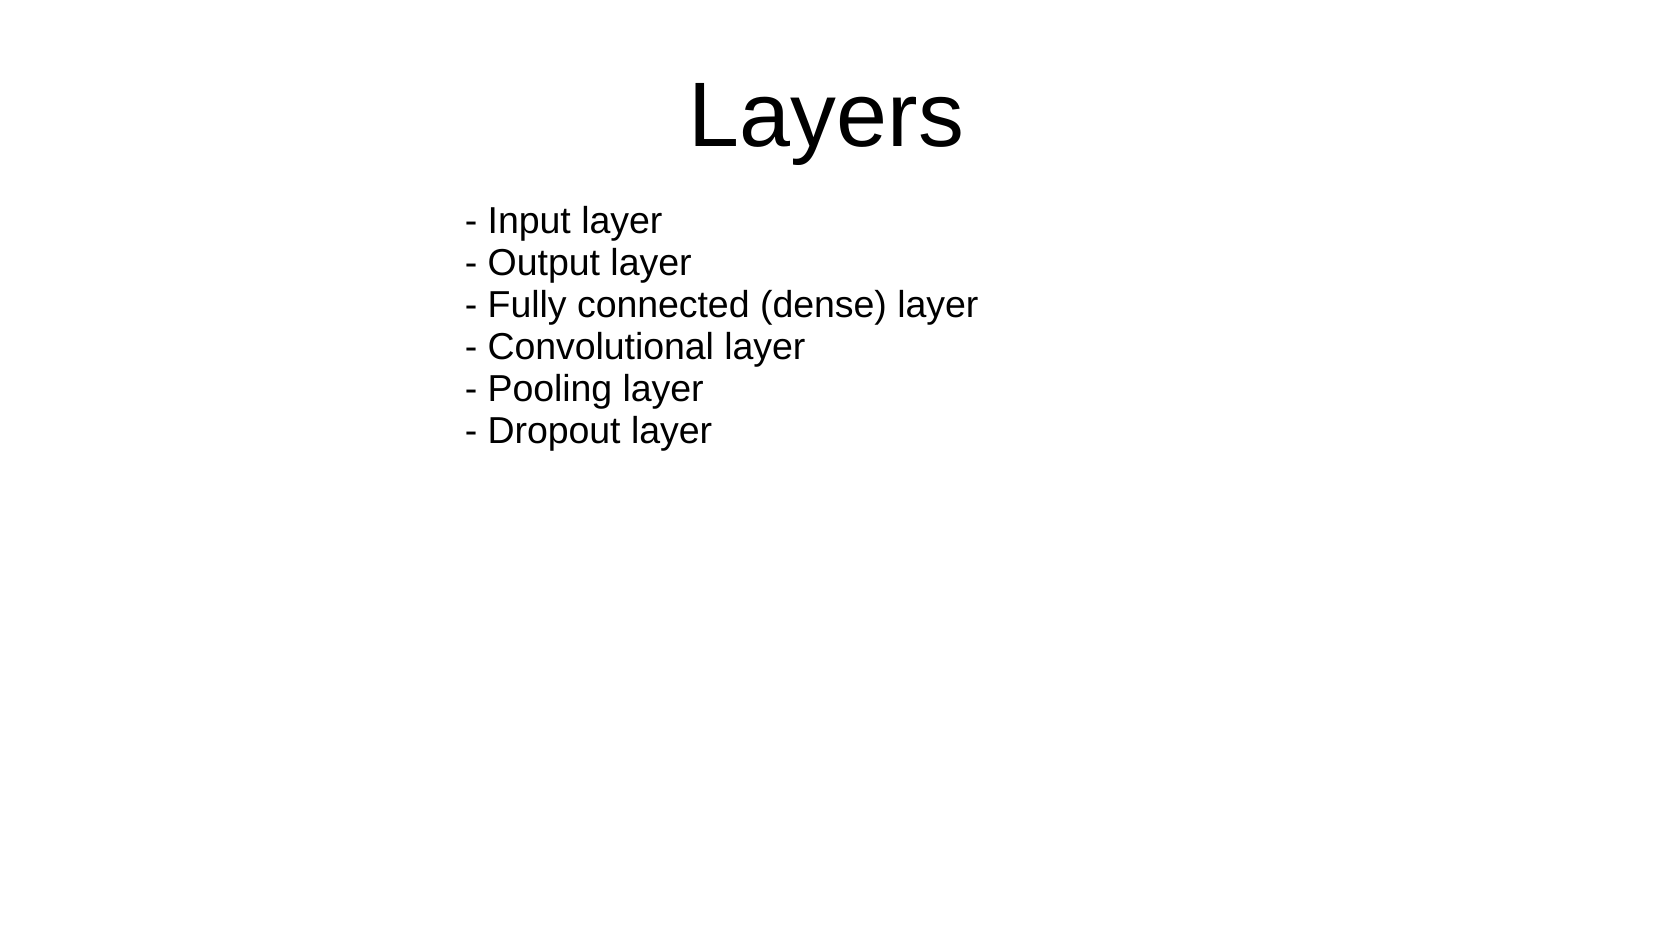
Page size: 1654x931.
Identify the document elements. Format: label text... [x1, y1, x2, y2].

title Layers [82, 37, 1571, 193]
text_box - Input layer - Output layer - Fully connected (dense) layer - Convolutional layer - Pooling layer - Dropout layer [450, 192, 1276, 460]
